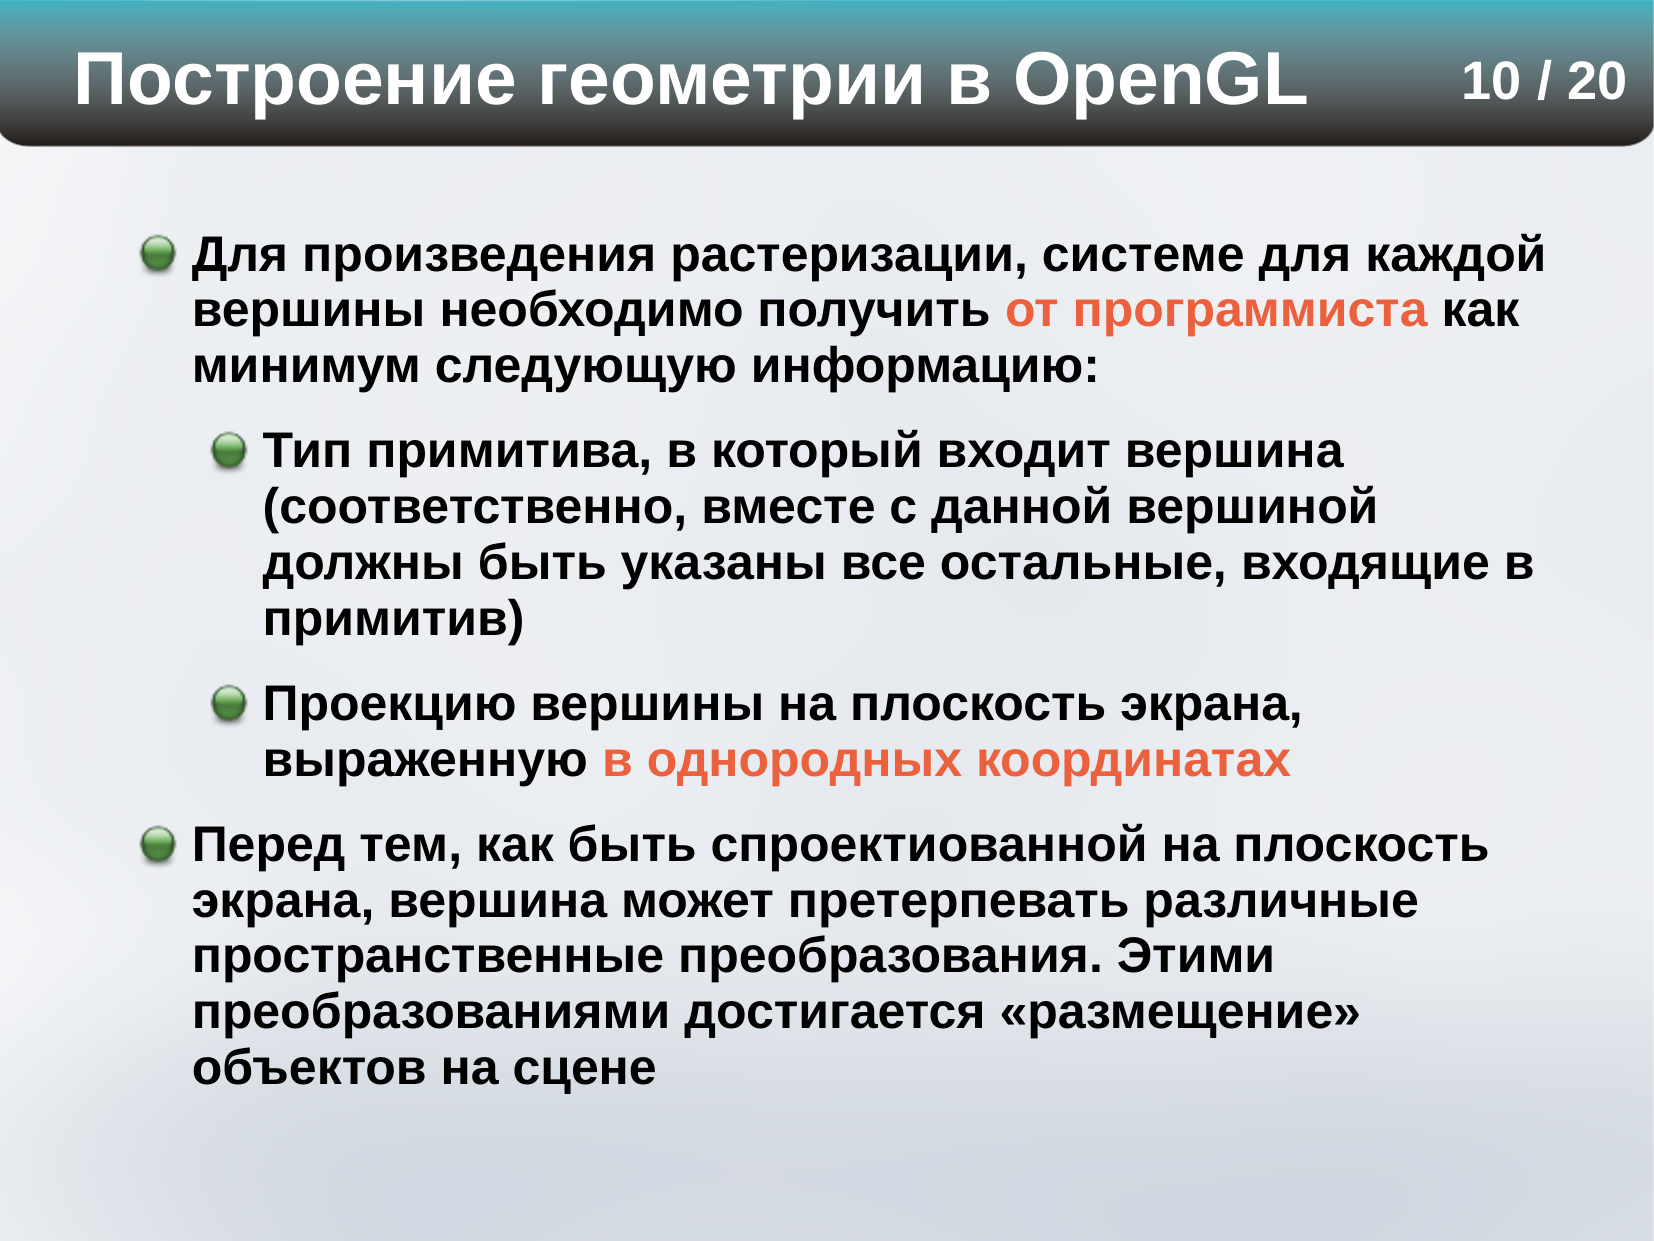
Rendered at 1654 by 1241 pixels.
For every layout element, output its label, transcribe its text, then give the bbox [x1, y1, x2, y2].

text_box Построение геометрии в OpenGL [59, 29, 1418, 129]
picture [0, 0, 1654, 1241]
text_box <номер> / 20 [1446, 42, 1654, 179]
text_box Для произведения растеризации, системе для каждой вершины необходимо получить от программиста как минимум следующую информацию: Тип примитива, в который входит вершина (соответственно, вместе с данной вершиной должны быть указаны все остальные, входящие в примитив) Проекцию вершины на плоскость экрана, выраженную в однородных координатах Перед тем, как быть спроектиованной на плоскость экрана, вершина может претерпевать различные пространственные преобразования. Этими преобразованиями достигается «размещение» объектов на сцене [118, 218, 1595, 1103]
